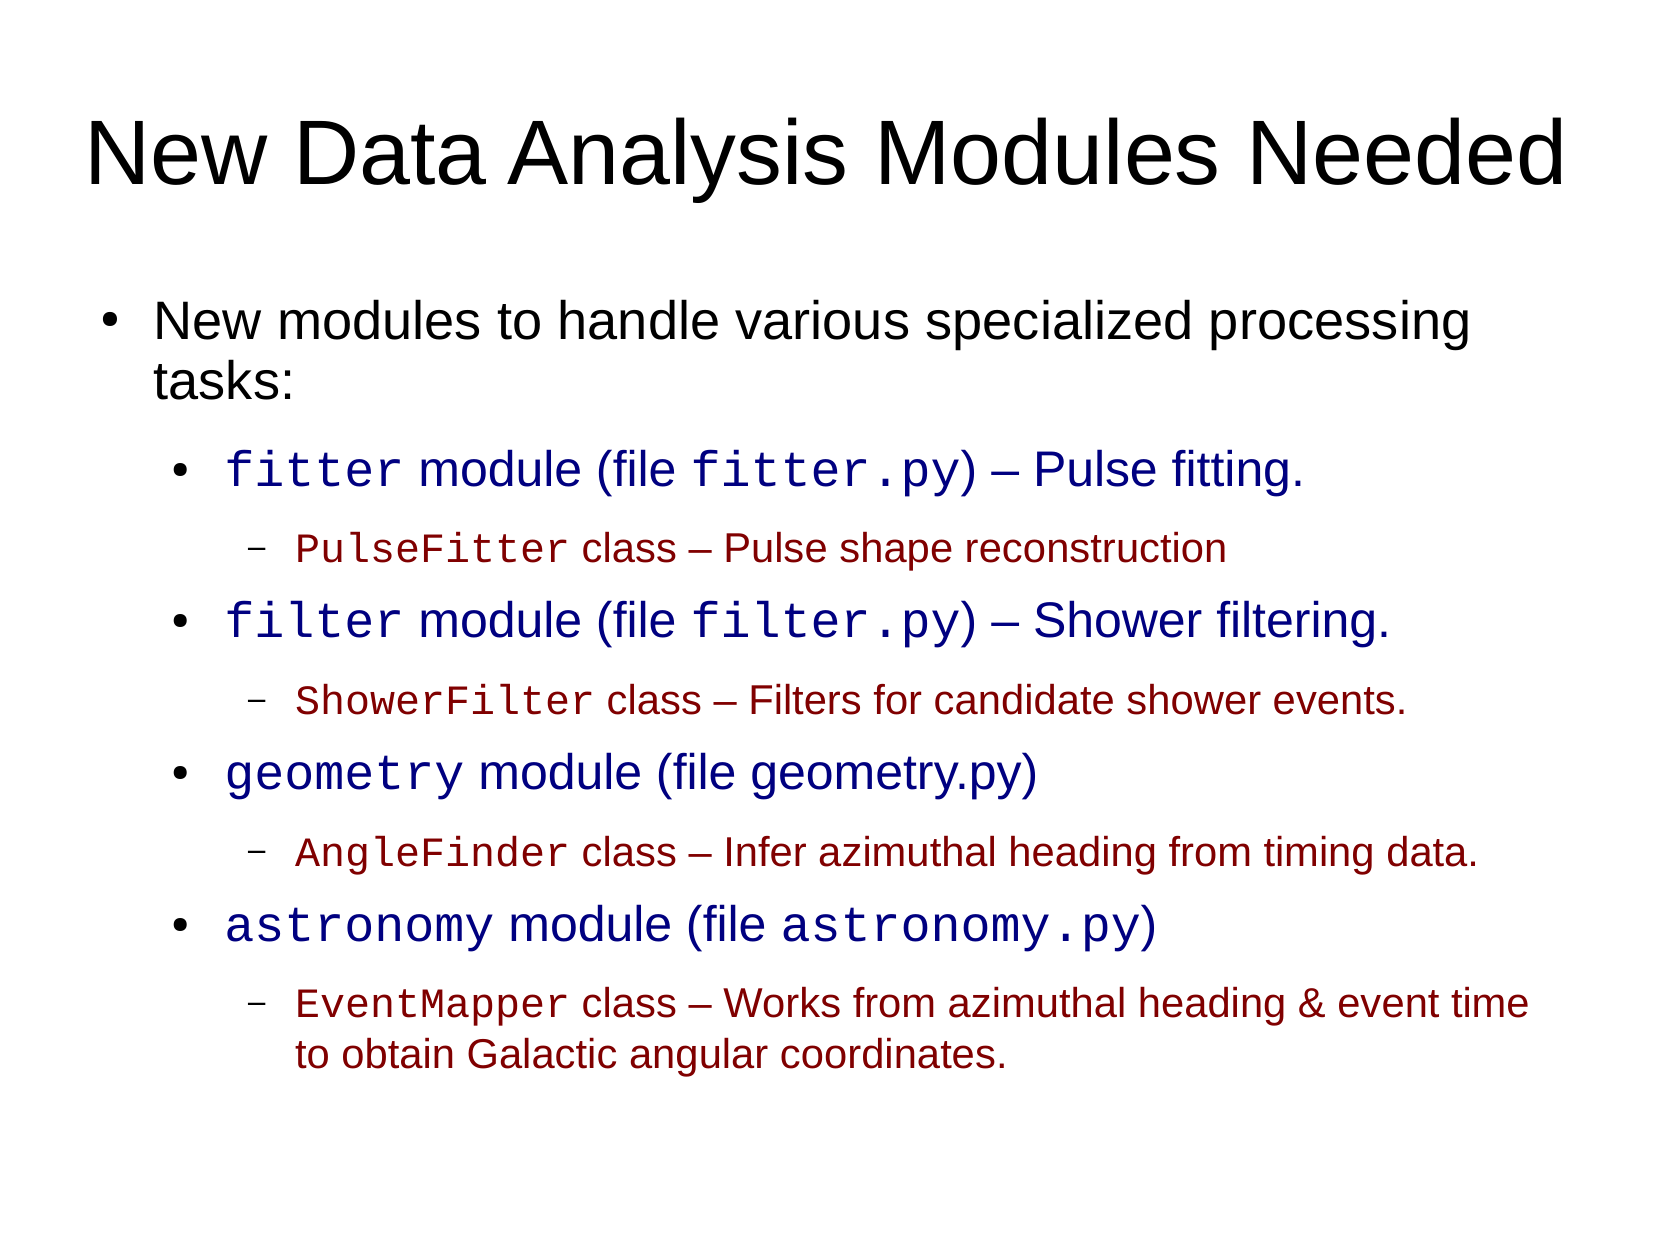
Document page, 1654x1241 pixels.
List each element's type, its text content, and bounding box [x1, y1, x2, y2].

list New modules to handle various specialized processing tasks: fitter module (file fitter.py) – Pulse fitting. PulseFitter class – Pulse shape reconstruction filter module (file filter.py) – Shower filtering. ShowerFilter class – Filters for candidate shower events. geometry module (file geometry.py) AngleFinder class – Infer azimuthal heading from timing data. astronomy module (file astronomy.py) EventMapper class – Works from azimuthal heading & event time to obtain Galactic angular coordinates. [82, 290, 1571, 1094]
title New Data Analysis Modules Needed [82, 56, 1571, 250]
